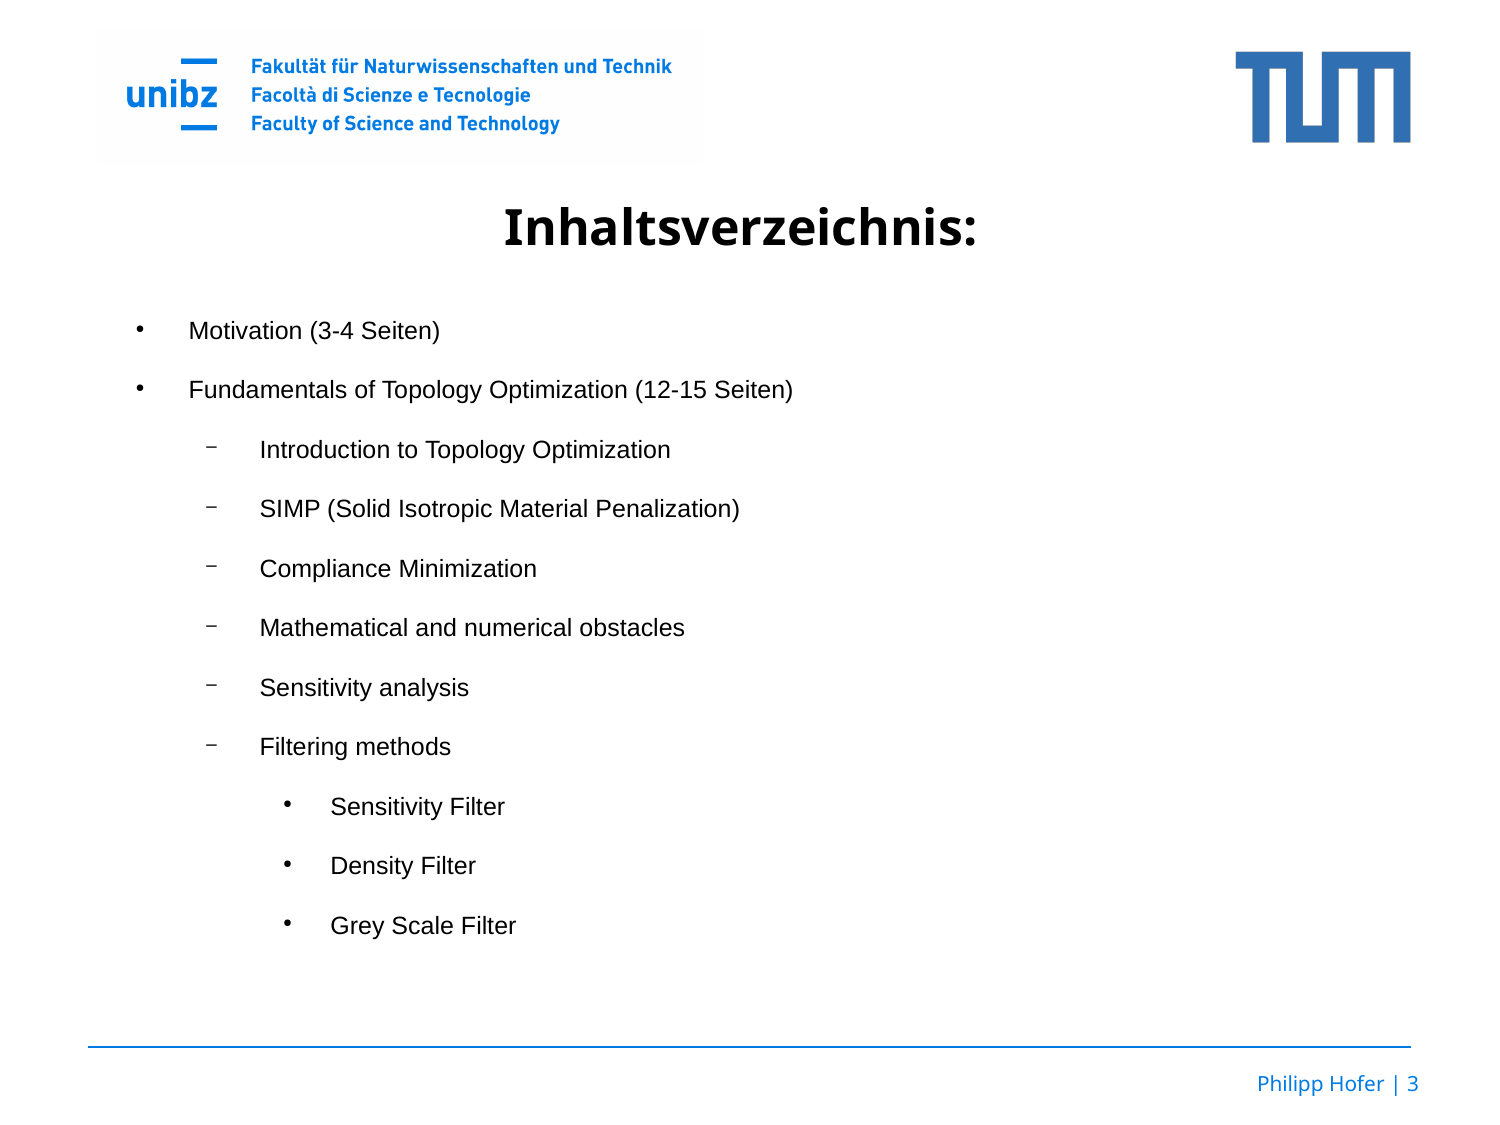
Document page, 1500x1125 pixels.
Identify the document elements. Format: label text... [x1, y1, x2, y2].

text_box Motivation (3-4 Seiten) Fundamentals of Topology Optimization (12-15 Seiten) Introduction to Topology Optimization SIMP (Solid Isotropic Material Penalization) Compliance Minimization Mathematical and numerical obstacles Sensitivity analysis Filtering methods Sensitivity Filter Density Filter Grey Scale Filter [103, 307, 1335, 1043]
picture [97, 28, 703, 164]
picture [1145, 0, 1500, 233]
text_box Inhaltsverzeichnis: [103, 137, 1397, 300]
